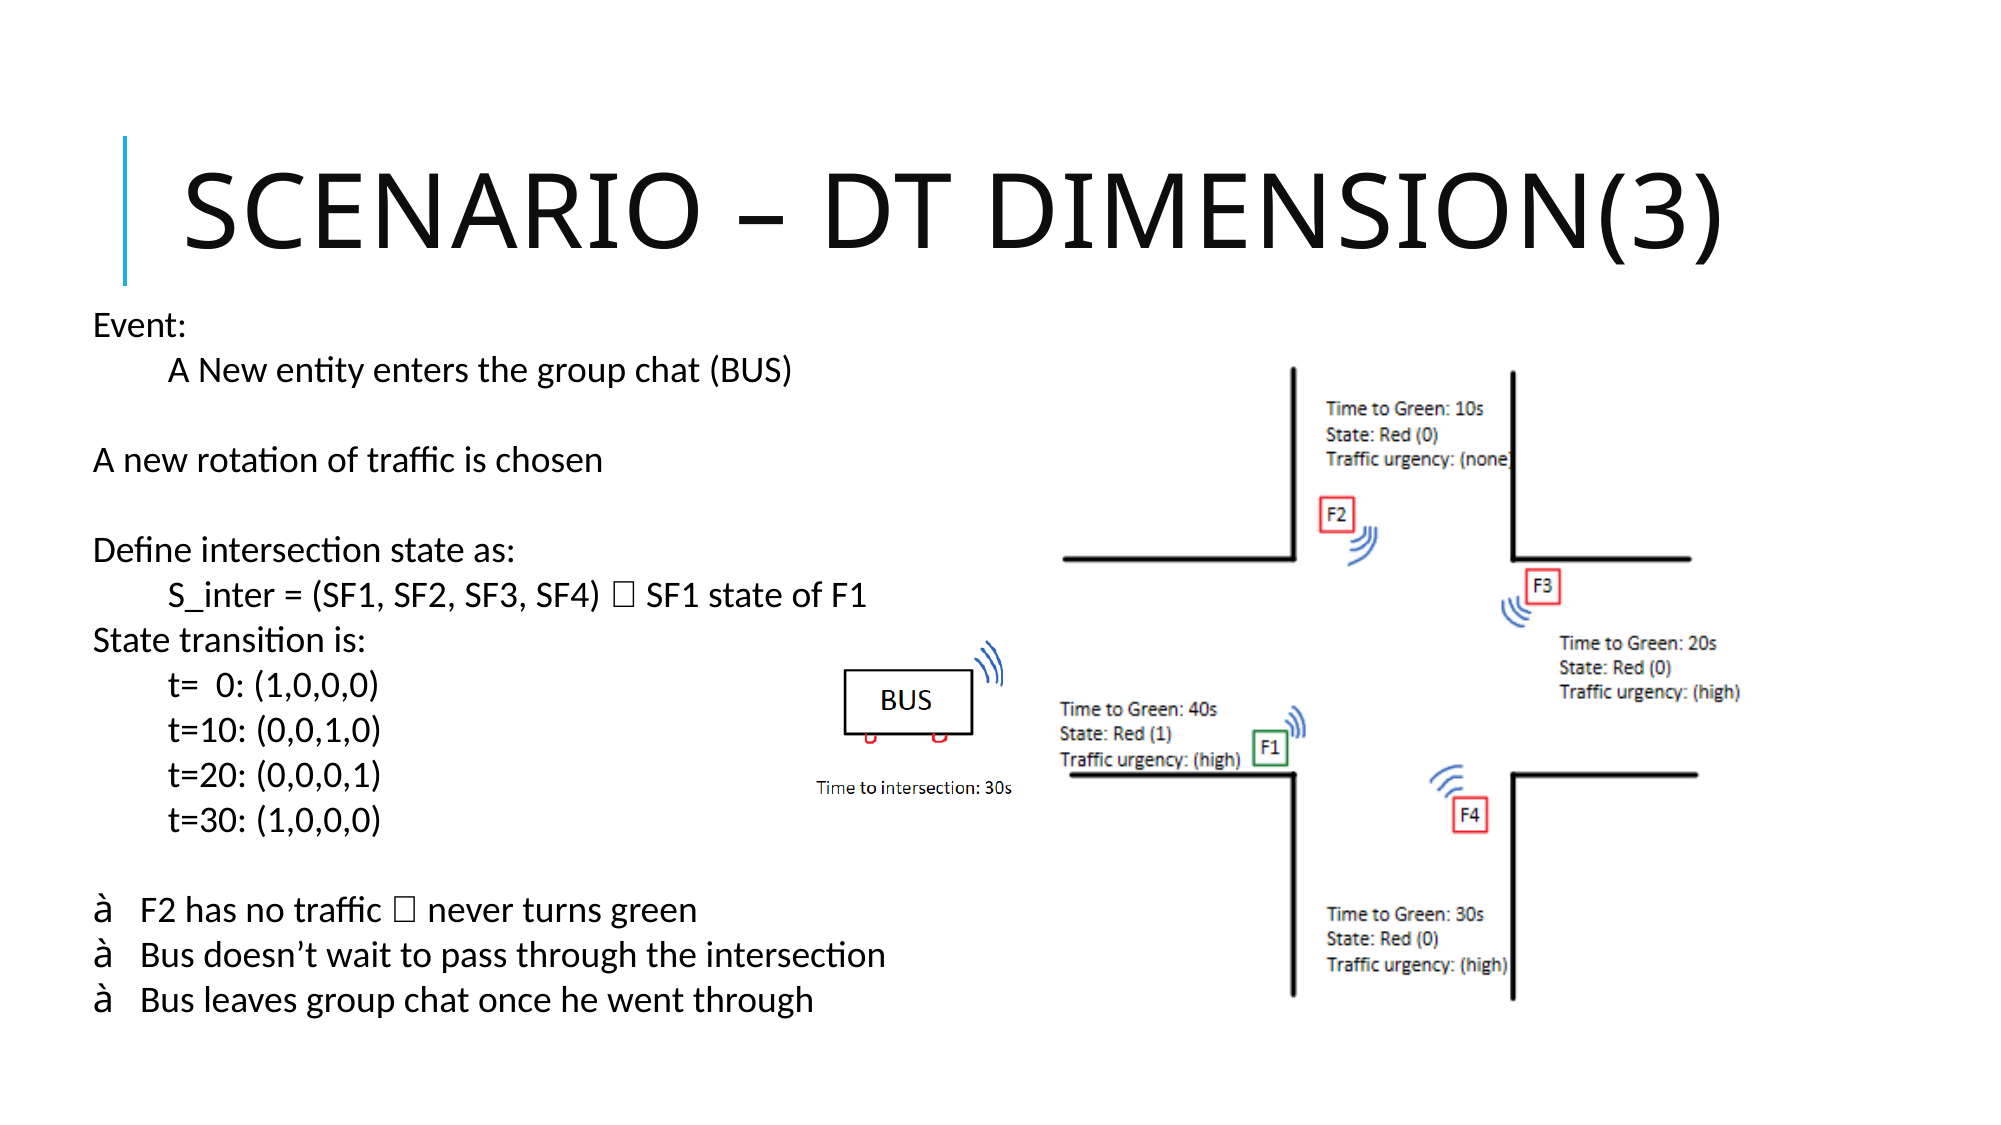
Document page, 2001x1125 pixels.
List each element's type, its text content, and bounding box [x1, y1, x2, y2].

picture [1051, 360, 1757, 1036]
picture [789, 631, 1029, 808]
title Scenario – DT dimension(3) [168, 96, 1763, 343]
text_box Event: A New entity enters the group chat (BUS) A new rotation of traffic is chosen Define intersection state as: S_inter = (SF1, SF2, SF3, SF4)  SF1 state of F1 State transition is: t= 0: (1,0,0,0) t=10: (0,0,1,0) t=20: (0,0,0,1) t=30: (1,0,0,0) F2 has no traffic  never turns green Bus doesn’t wait to pass through the intersection Bus leaves group chat once he went through [78, 292, 1052, 1036]
